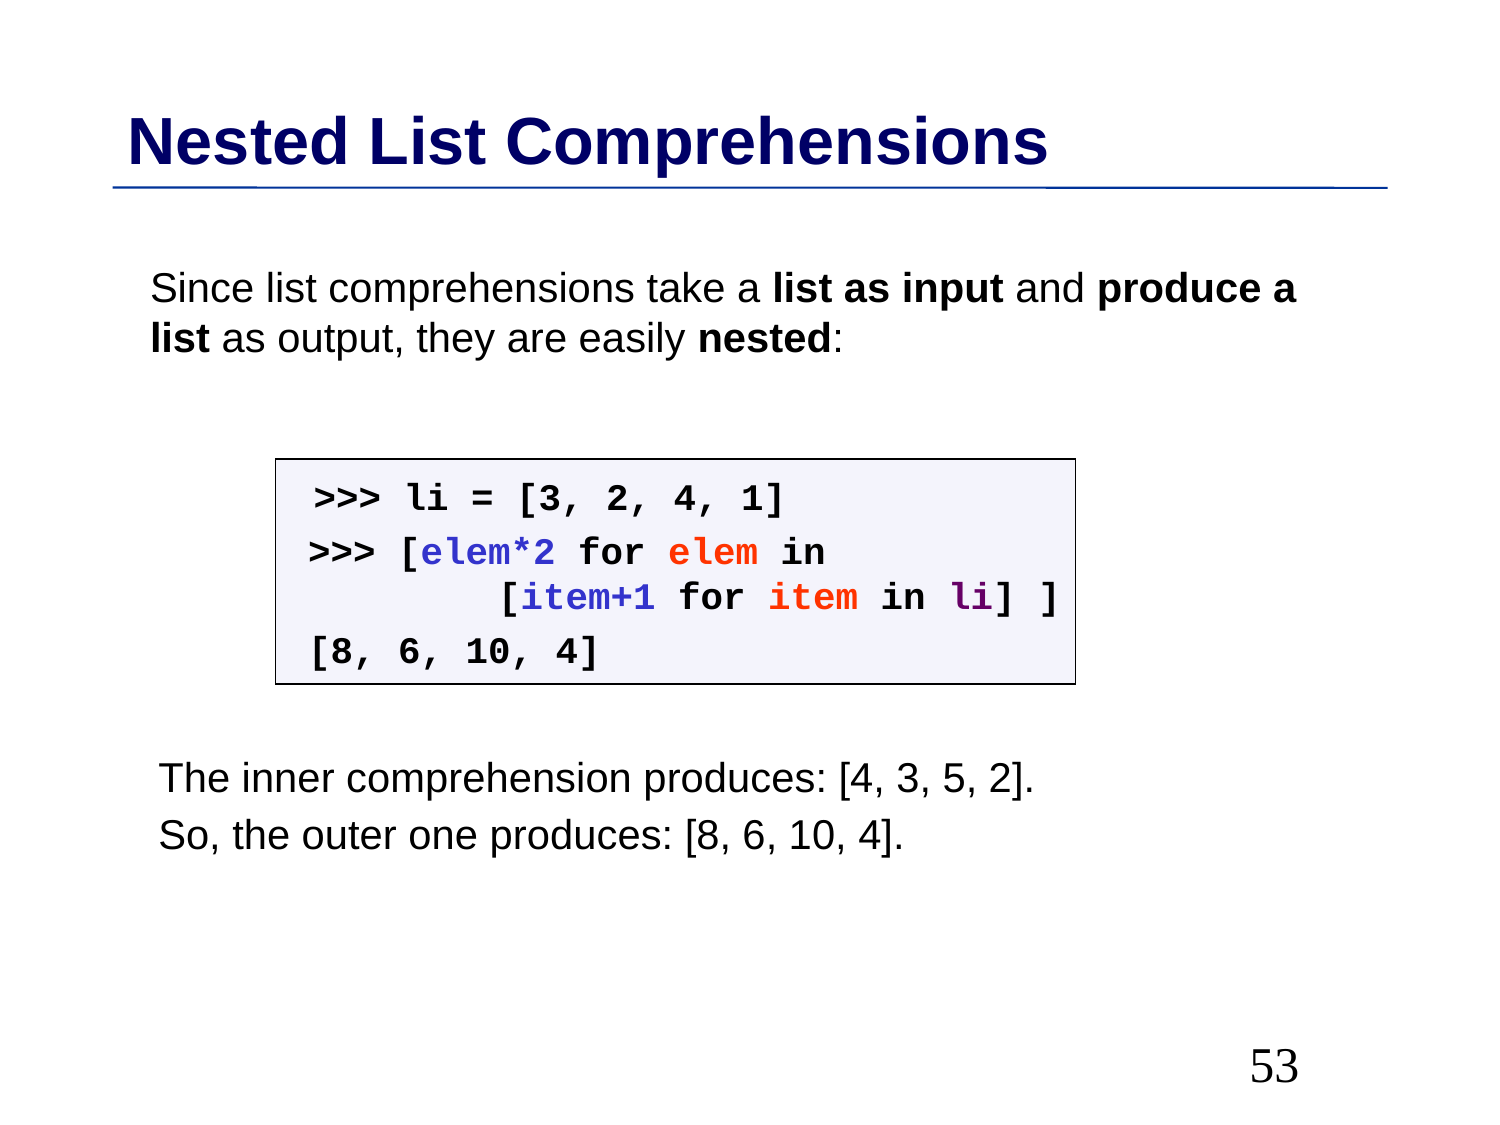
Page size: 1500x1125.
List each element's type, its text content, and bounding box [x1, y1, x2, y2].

title Nested List Comprehensions [112, 89, 1388, 185]
text_box <number> [1074, 994, 1387, 1125]
text_box The inner comprehension produces: [4, 3, 5, 2]. So, the outer one produces: [8, 6, 10, 4]. [143, 747, 1110, 866]
text_box [275, 459, 1076, 465]
list >>> li = [3, 2, 4, 1] >>> [elem*2 for elem in [item+1 for item in li] ] [8, 6, 10, 4] [238, 465, 1141, 766]
text_box Since list comprehensions take a list as input and produce a list as output, they are easily nested: [150, 260, 1337, 369]
